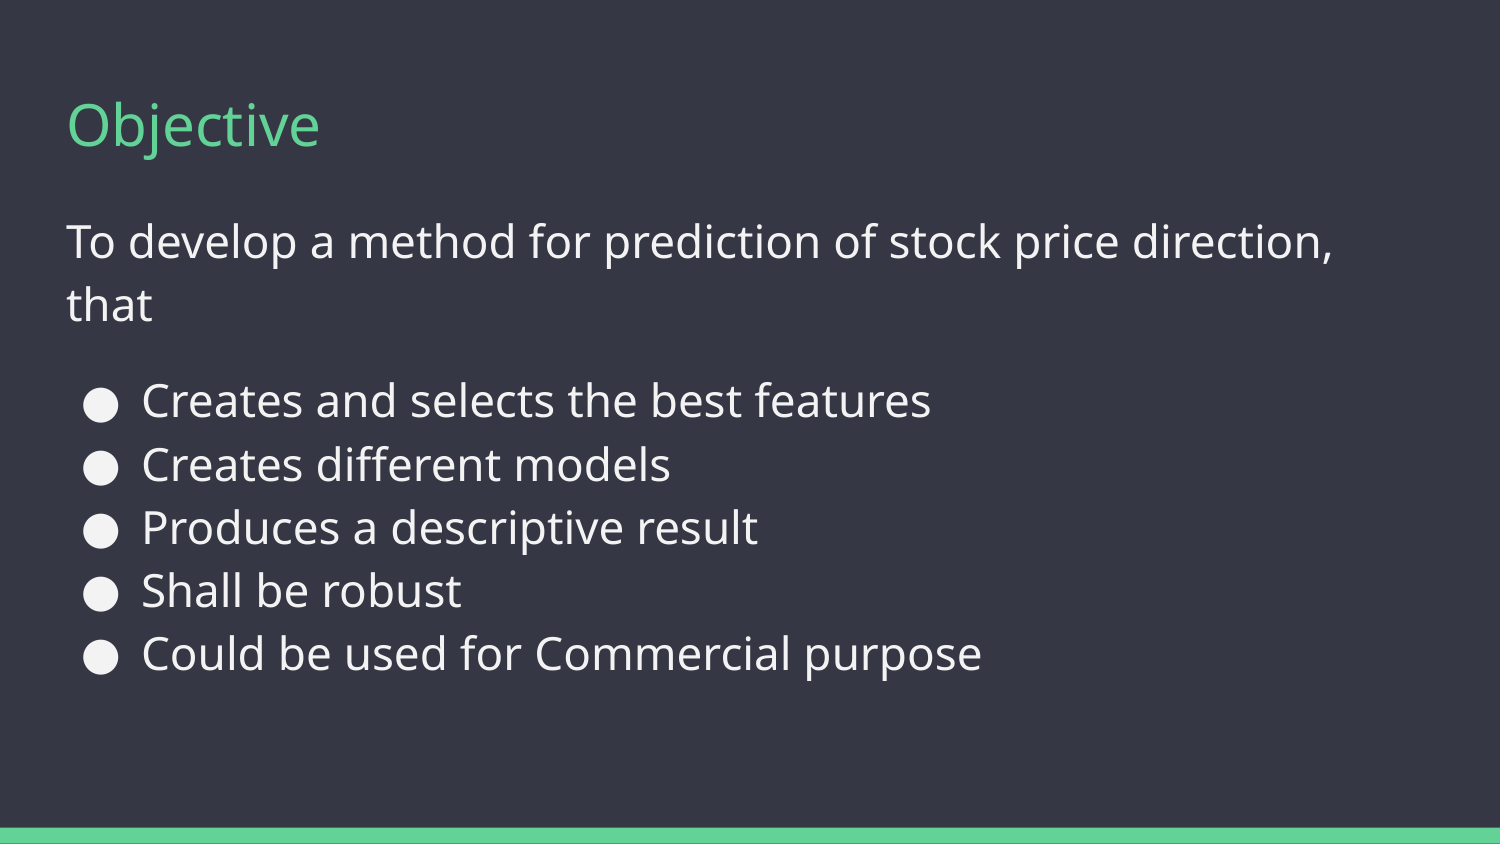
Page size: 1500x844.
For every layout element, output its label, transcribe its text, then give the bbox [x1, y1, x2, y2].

list To develop a method for prediction of stock price direction, that Creates and selects the best features Creates different models Produces a descriptive result Shall be robust Could be used for Commercial purpose [51, 189, 1449, 750]
title Objective [51, 72, 1449, 167]
